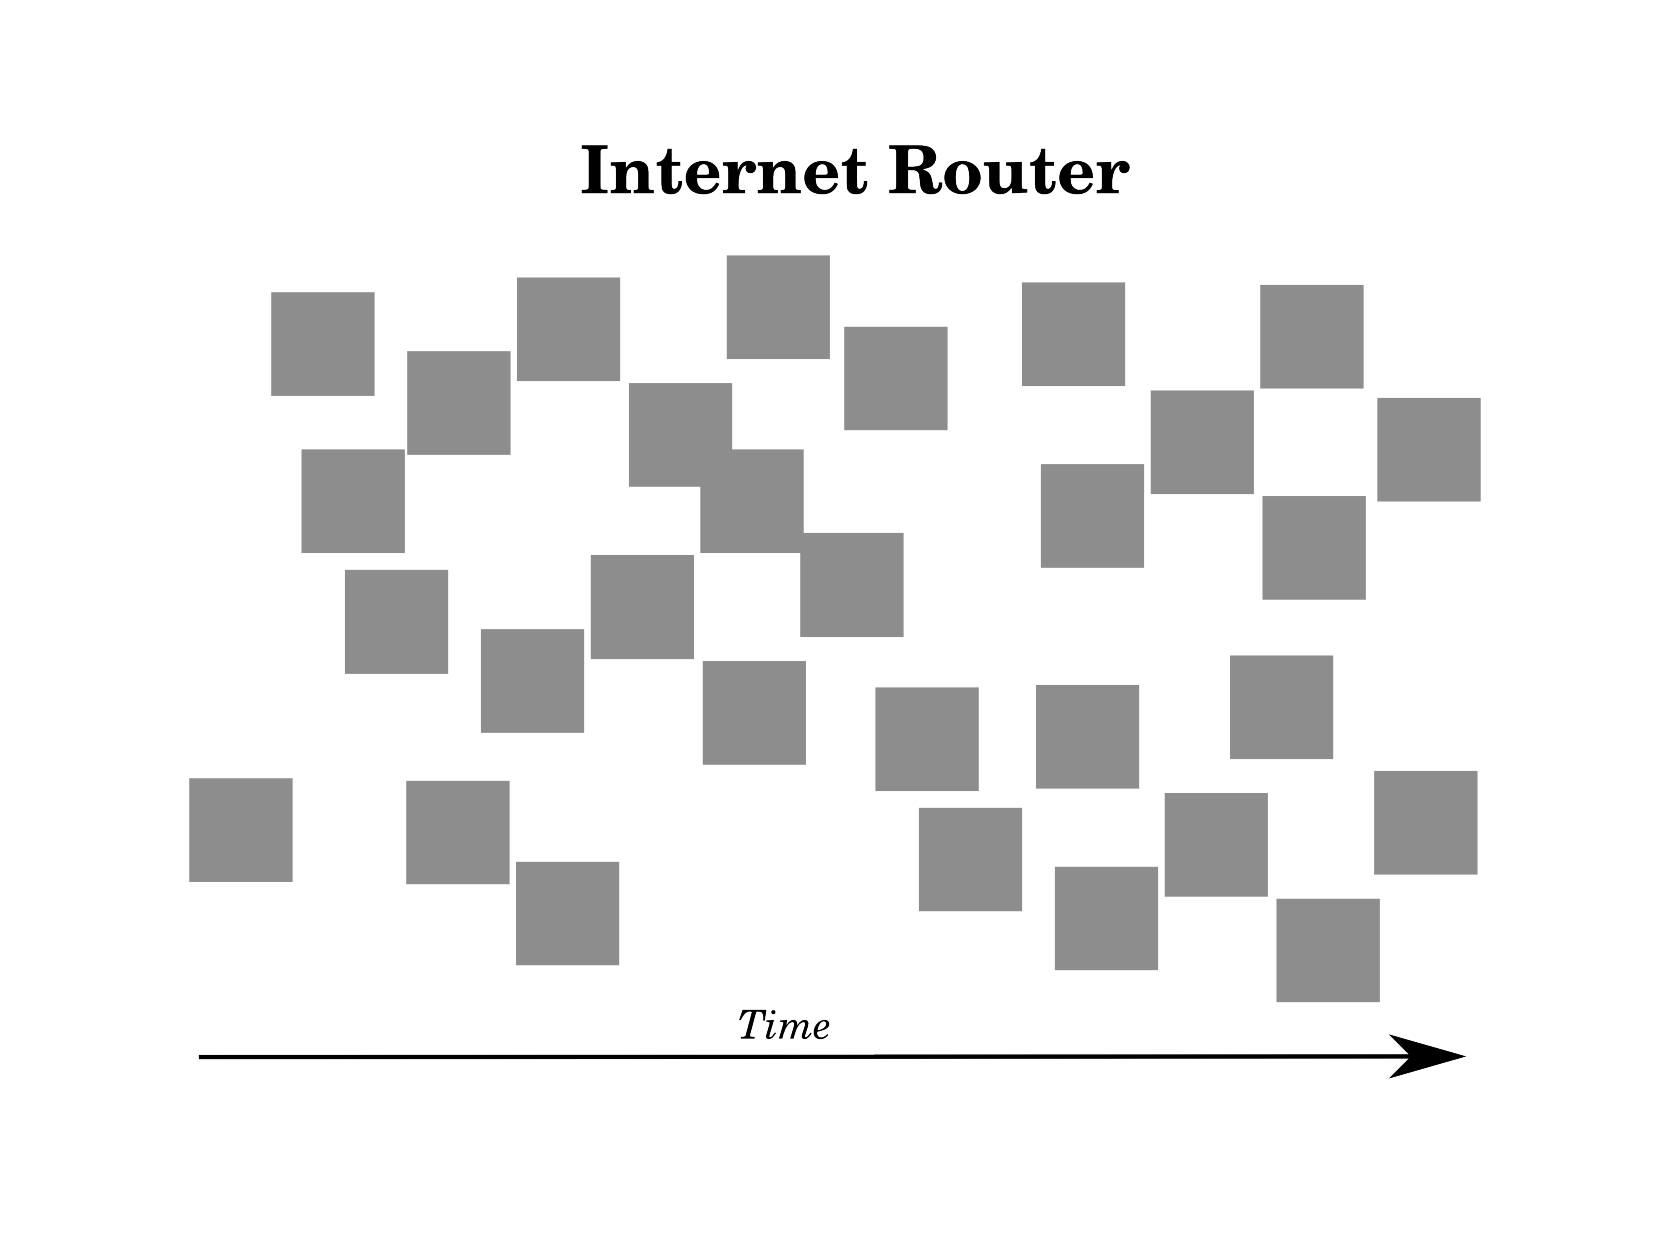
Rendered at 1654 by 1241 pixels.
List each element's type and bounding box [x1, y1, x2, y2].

picture [160, 119, 1494, 1120]
